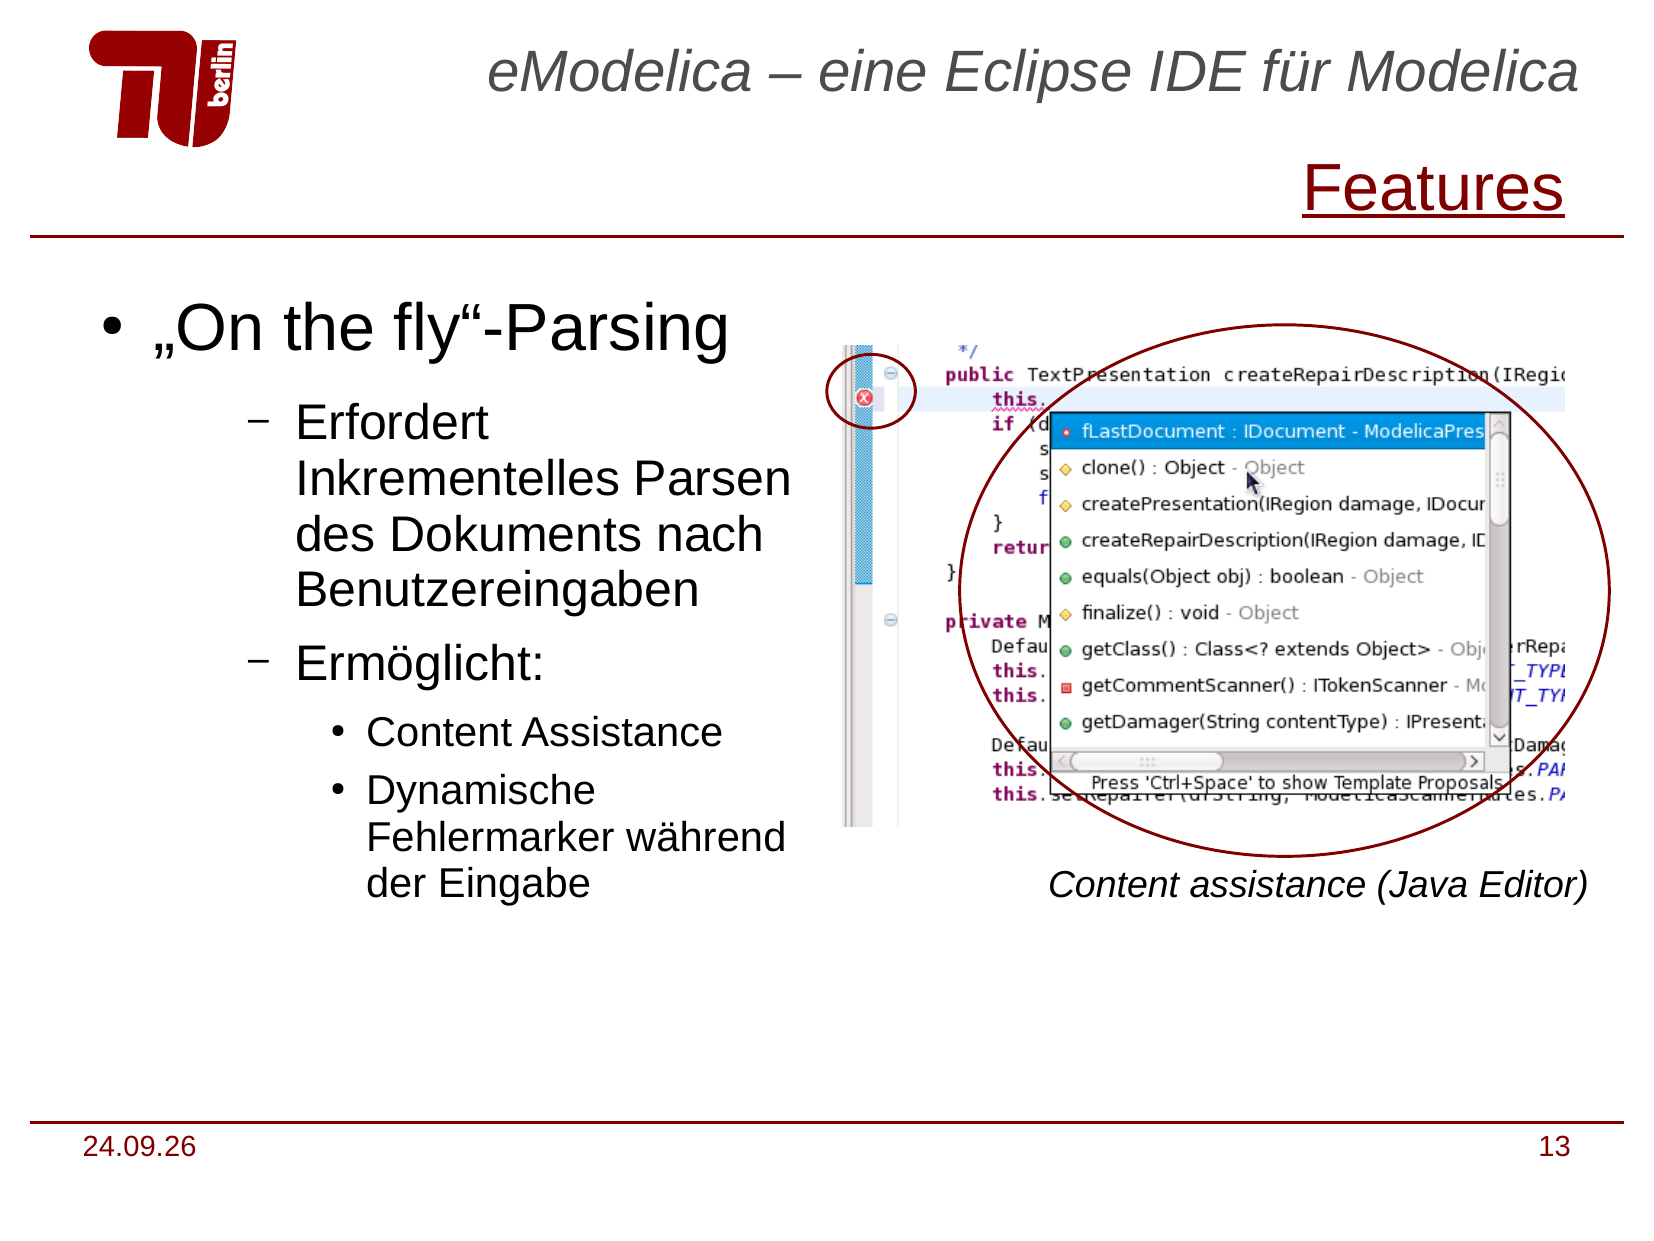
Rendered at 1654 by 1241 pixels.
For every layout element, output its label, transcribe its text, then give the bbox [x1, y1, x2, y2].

list „On the fly“-Parsing Erfordert Inkrementelles Parsen des Dokuments nach Benutzereingaben Ermöglicht: Content Assistance Dynamische Fehlermarker während der Eingabe [82, 290, 809, 1109]
picture [838, 356, 913, 426]
picture [1417, 345, 1565, 452]
text_box Content assistance (Java Editor) [1033, 856, 1610, 914]
title Features [76, 147, 1565, 228]
picture [88, 29, 237, 147]
picture [962, 345, 1565, 827]
picture [838, 345, 1152, 827]
picture [1439, 729, 1565, 827]
